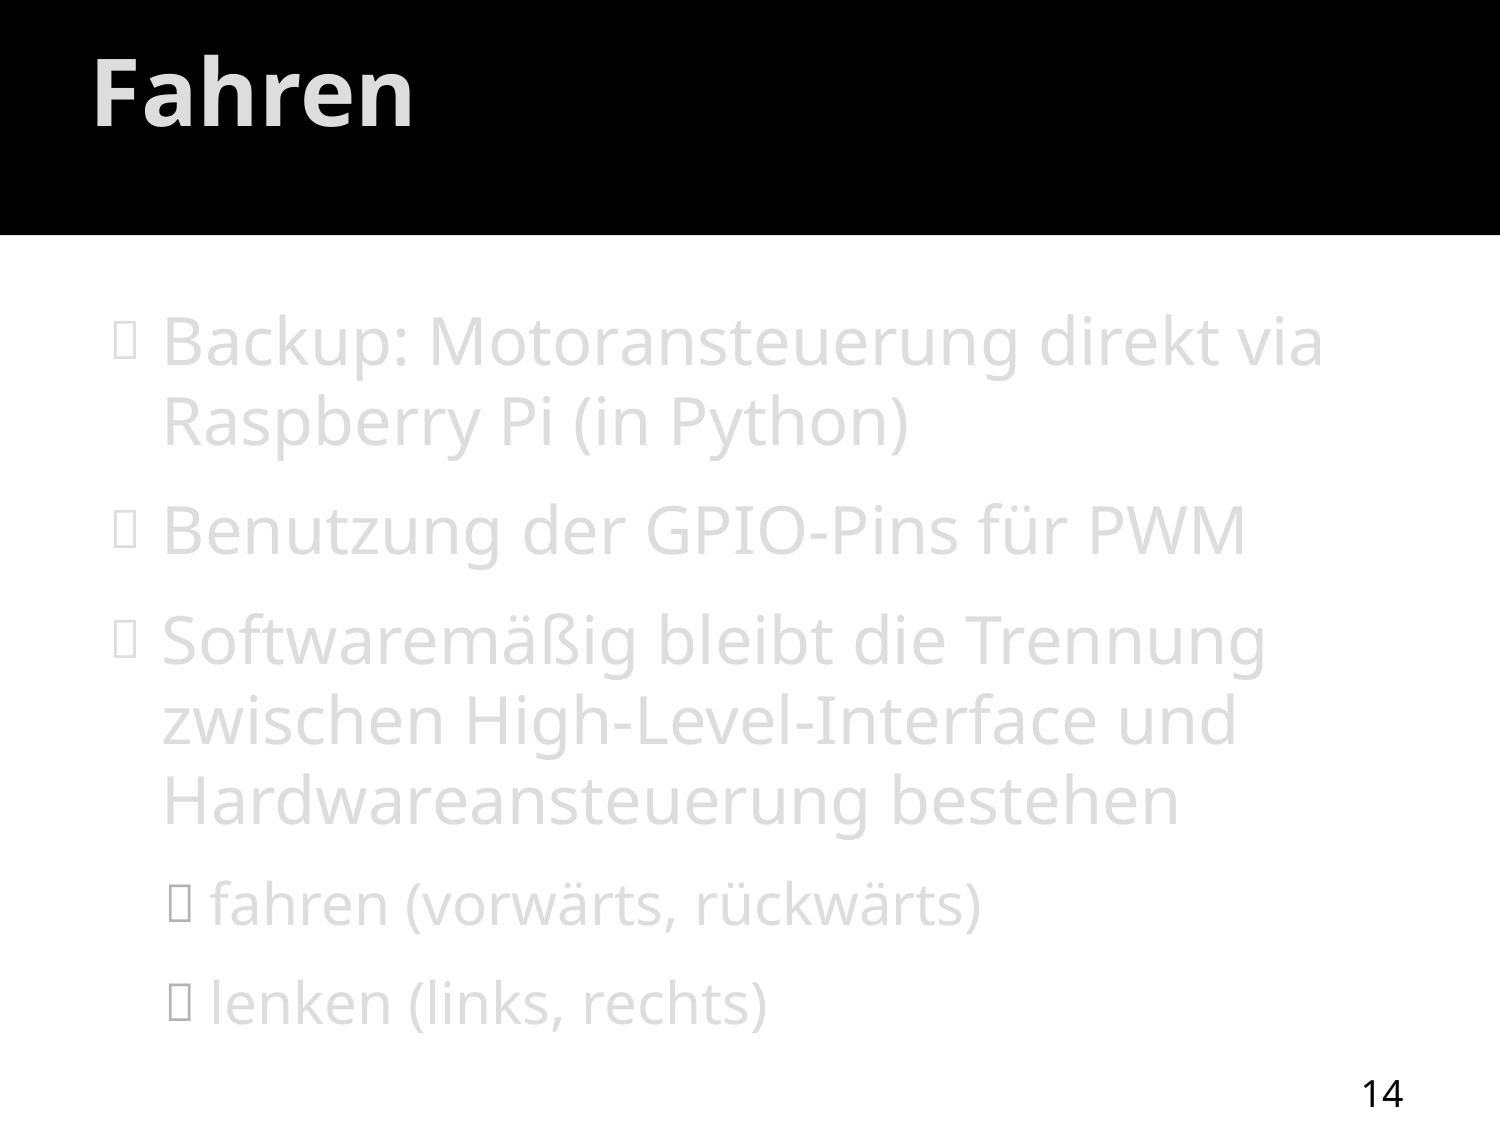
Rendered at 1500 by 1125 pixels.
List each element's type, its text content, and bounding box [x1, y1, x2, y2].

list Backup: Motoransteuerung direkt via Raspberry Pi (in Python) Benutzung der GPIO-Pins für PWM Softwaremäßig bleibt die Trennung zwischen High-Level-Interface und Hardwareansteuerung bestehen fahren (vorwärts, rückwärts) lenken (links, rechts) [75, 291, 1425, 1050]
title Fahren [75, 25, 1425, 231]
slide_number <Nummer> [1345, 1062, 1467, 1108]
